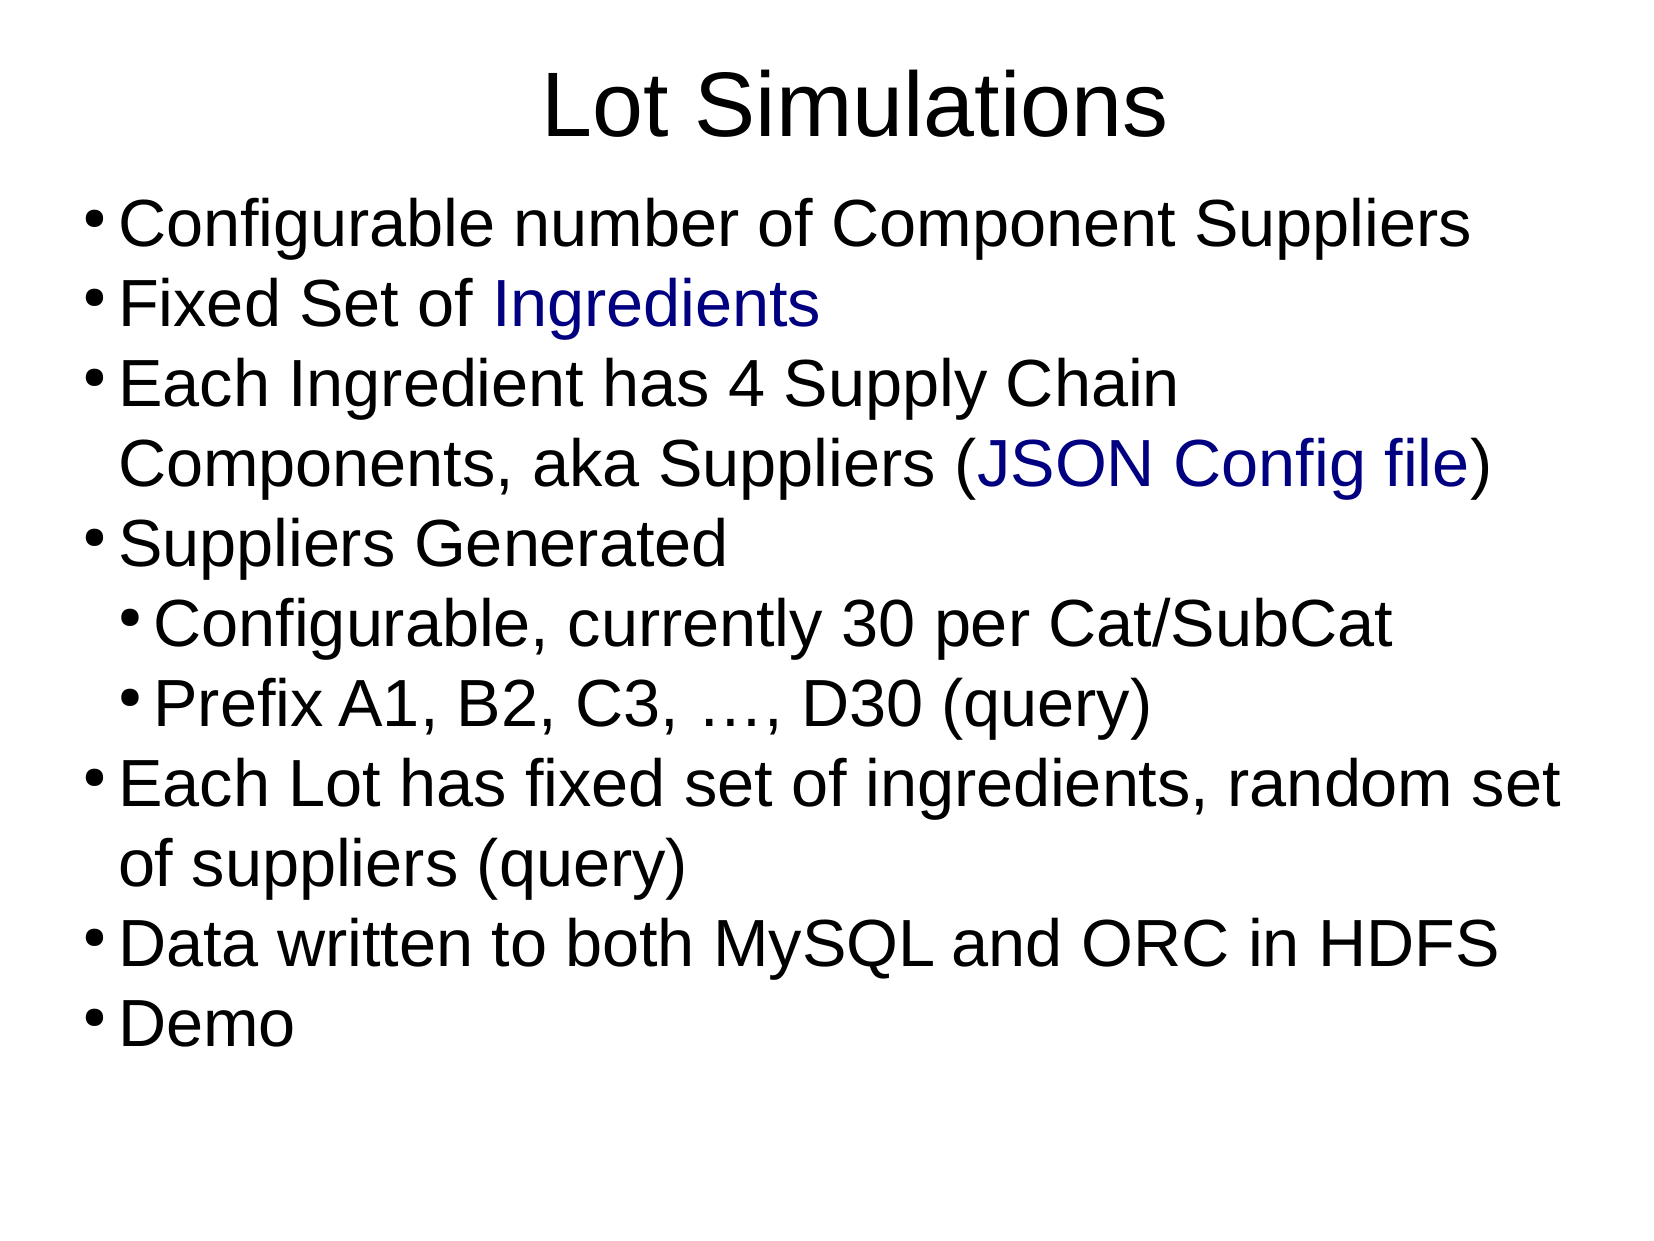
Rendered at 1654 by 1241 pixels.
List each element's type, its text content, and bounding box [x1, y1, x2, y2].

text_box Configurable number of Component Suppliers Fixed Set of Ingredients Each Ingredient has 4 Supply Chain Components, aka Suppliers (JSON Config file) Suppliers Generated Configurable, currently 30 per Cat/SubCat Prefix A1, B2, C3, …, D30 (query) Each Lot has fixed set of ingredients, random set of suppliers (query) Data written to both MySQL and ORC in HDFS Demo [82, 179, 1571, 1200]
text_box Lot Simulations [105, 48, 1571, 152]
